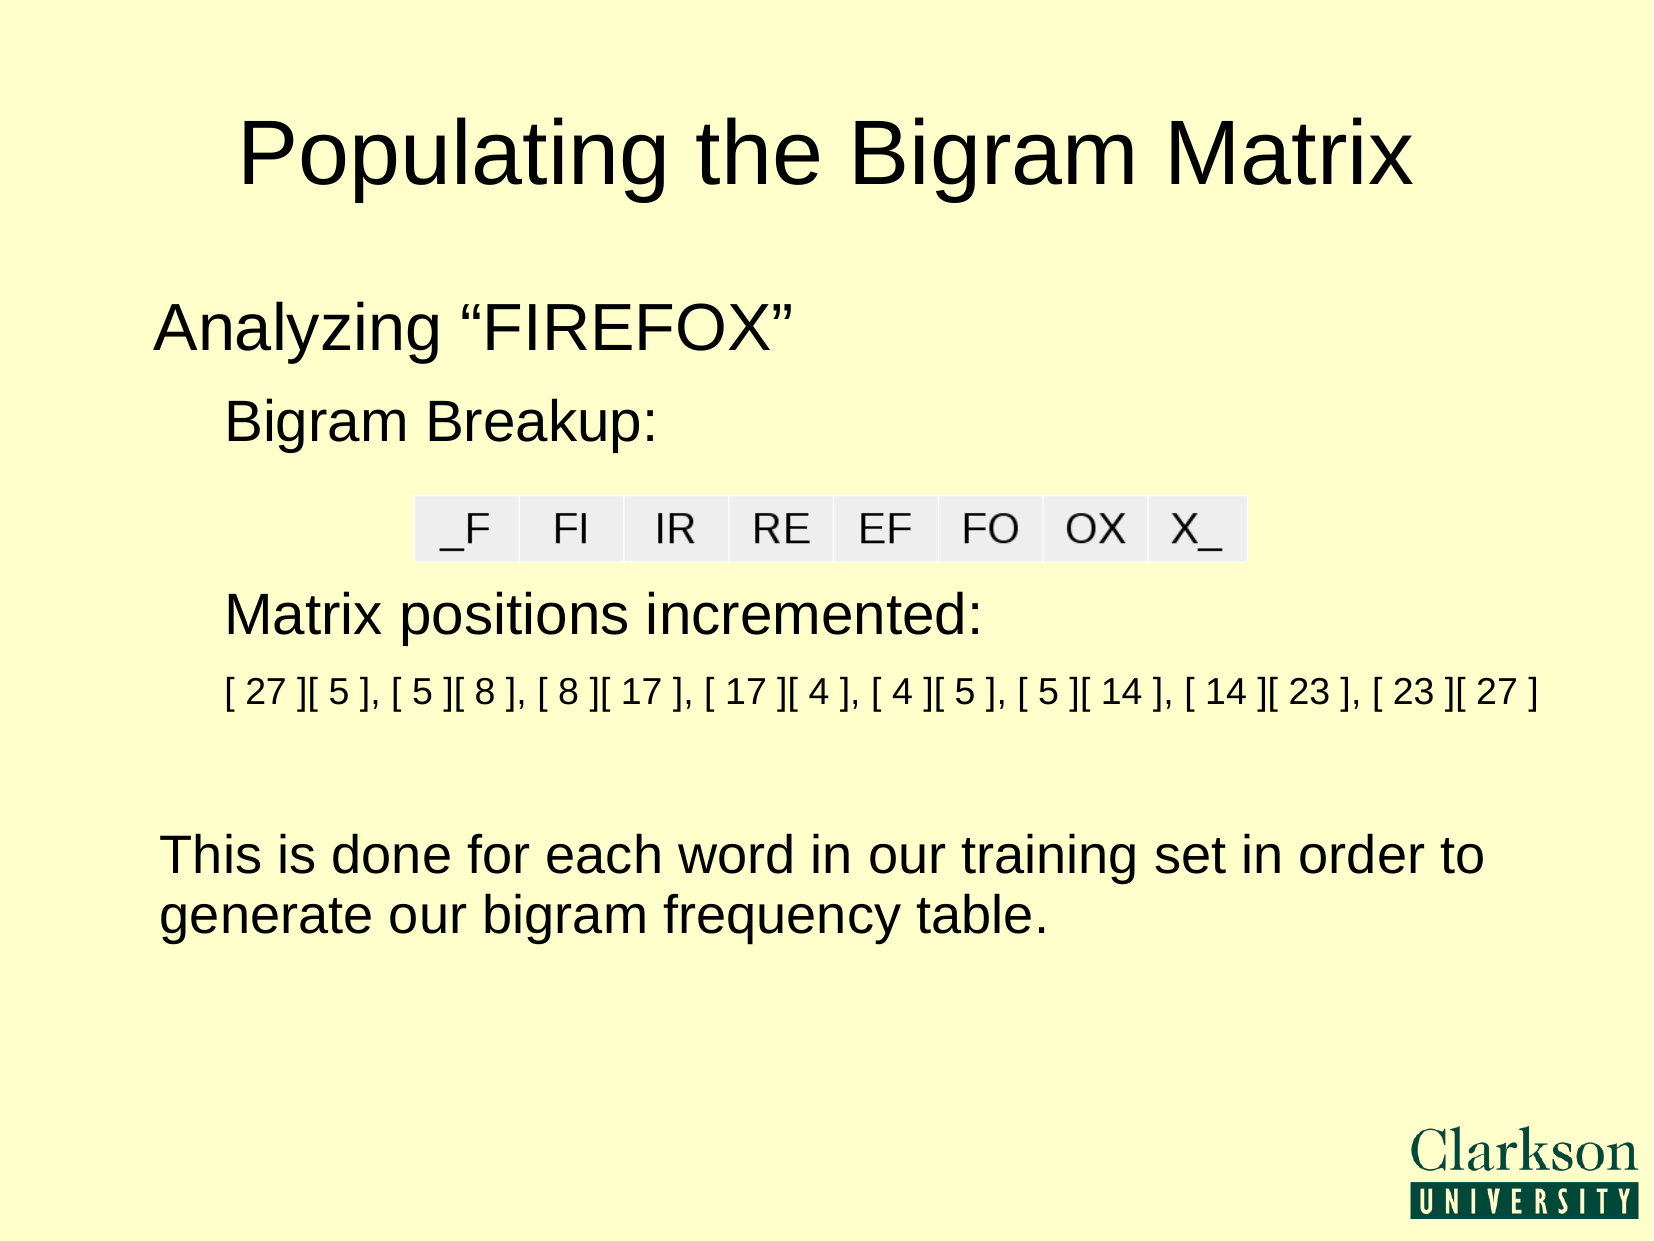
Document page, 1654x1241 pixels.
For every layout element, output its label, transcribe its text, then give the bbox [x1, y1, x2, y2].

picture [1410, 1124, 1639, 1219]
list Analyzing “FIREFOX” Bigram Breakup: Matrix positions incremented: [ 27 ][ 5 ], [ 5 ][ 8 ], [ 8 ][ 17 ], [ 17 ][ 4 ], [ 4 ][ 5 ], [ 5 ][ 14 ], [ 14 ][ 23 ], [ 23 ][ 27 ] [82, 290, 1571, 1010]
text_box This is done for each word in our training set in order to generate our bigram frequency table. [145, 816, 1512, 954]
picture [388, 461, 1269, 576]
title Populating the Bigram Matrix [82, 49, 1571, 257]
